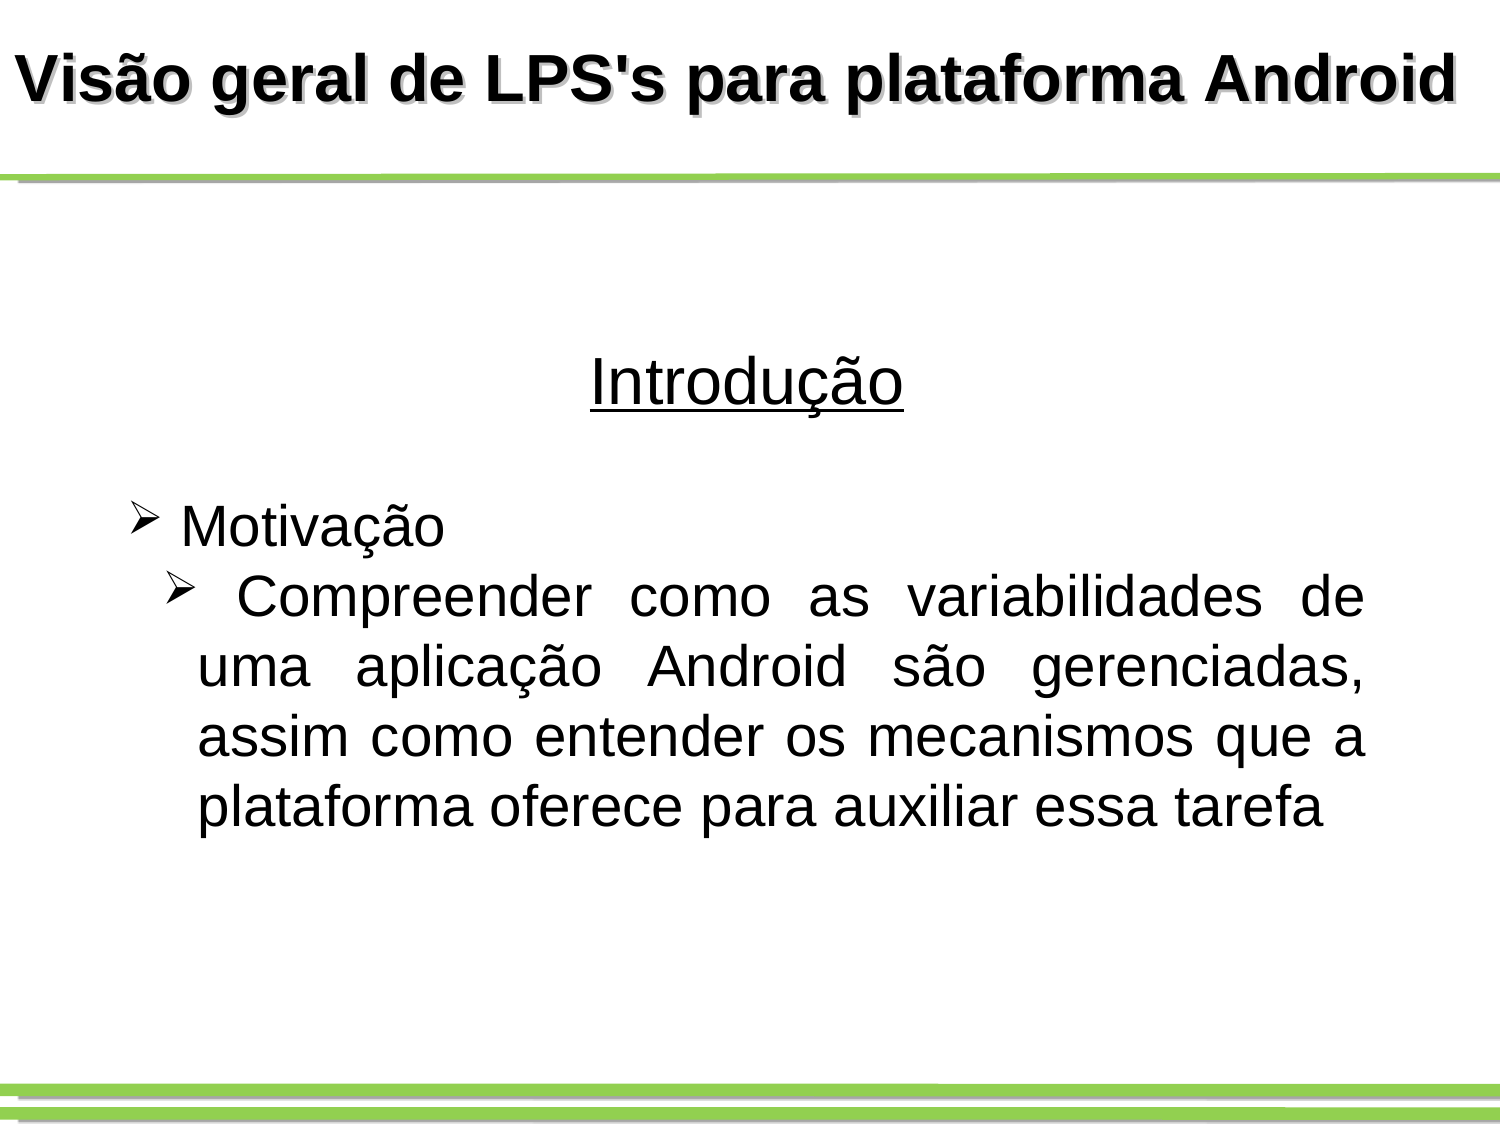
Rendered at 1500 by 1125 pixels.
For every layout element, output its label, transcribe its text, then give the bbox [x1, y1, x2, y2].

text_box Introdução Motivação Compreender como as variabilidades de uma aplicação Android são gerenciadas, assim como entender os mecanismos que a plataforma oferece para auxiliar essa tarefa [112, 330, 1382, 846]
text_box Visão geral de LPS's para plataforma Android [0, 0, 1500, 178]
